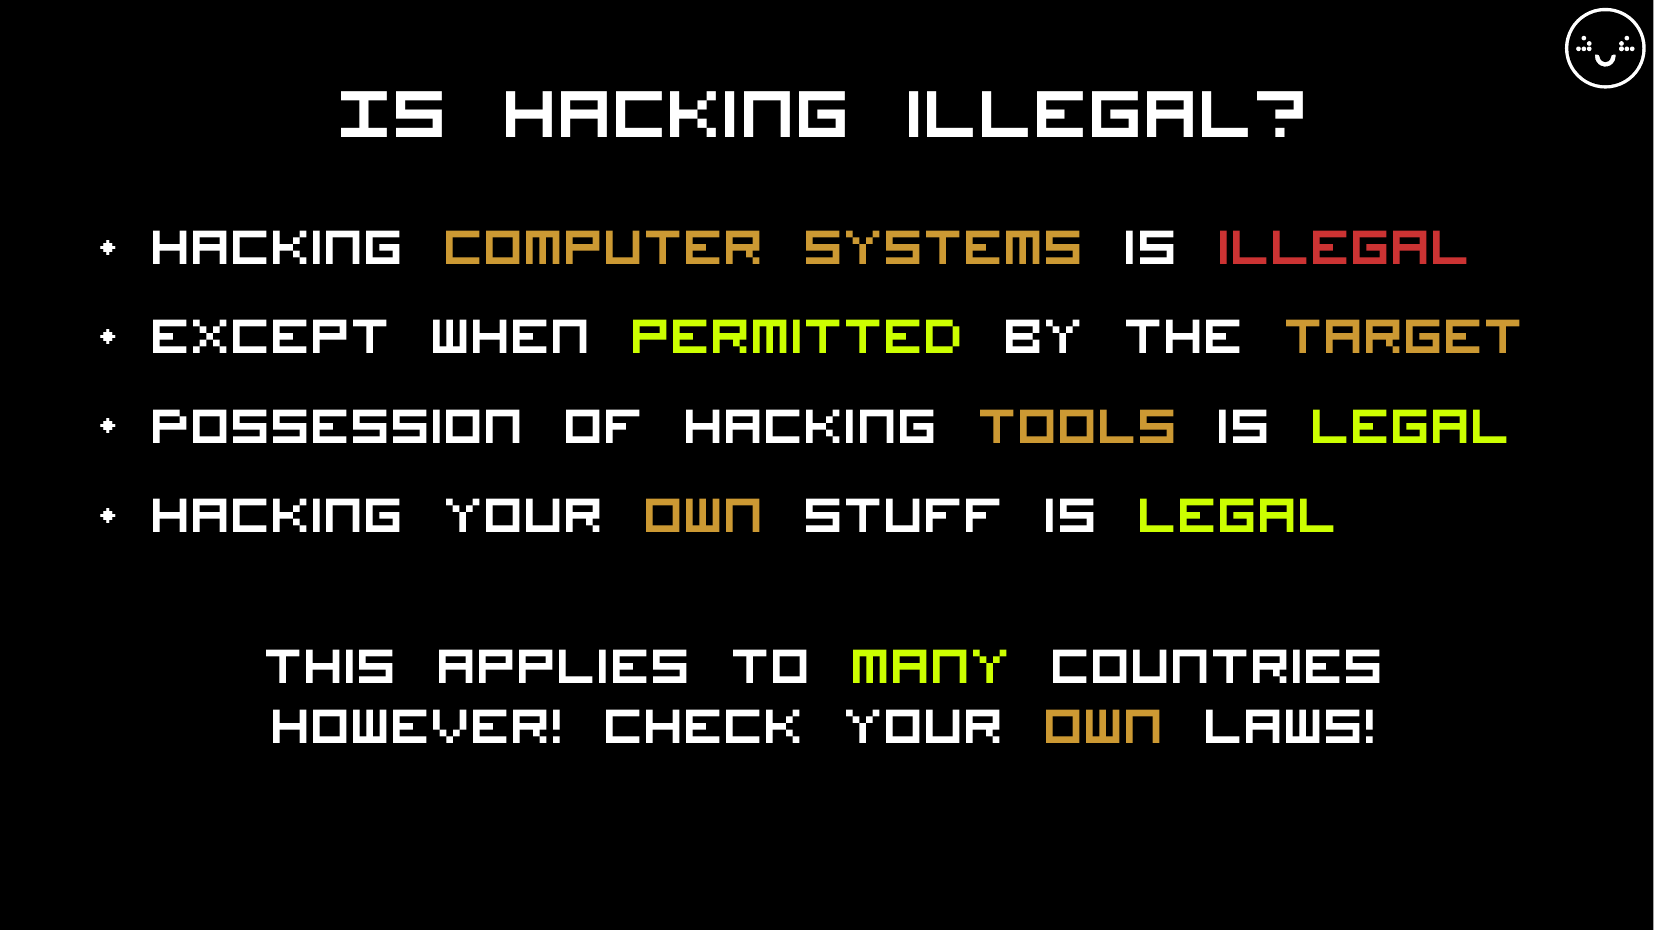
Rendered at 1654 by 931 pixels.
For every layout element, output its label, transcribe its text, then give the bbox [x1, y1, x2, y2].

title Is hacking illegal? [82, 37, 1571, 193]
list Hacking computer systems is illegal Except when permitted by the target Possession of hacking tools is legal Hacking your own stuff is legal [82, 217, 1571, 499]
list This applies to many countries However! Check your own laws! [82, 499, 1571, 757]
